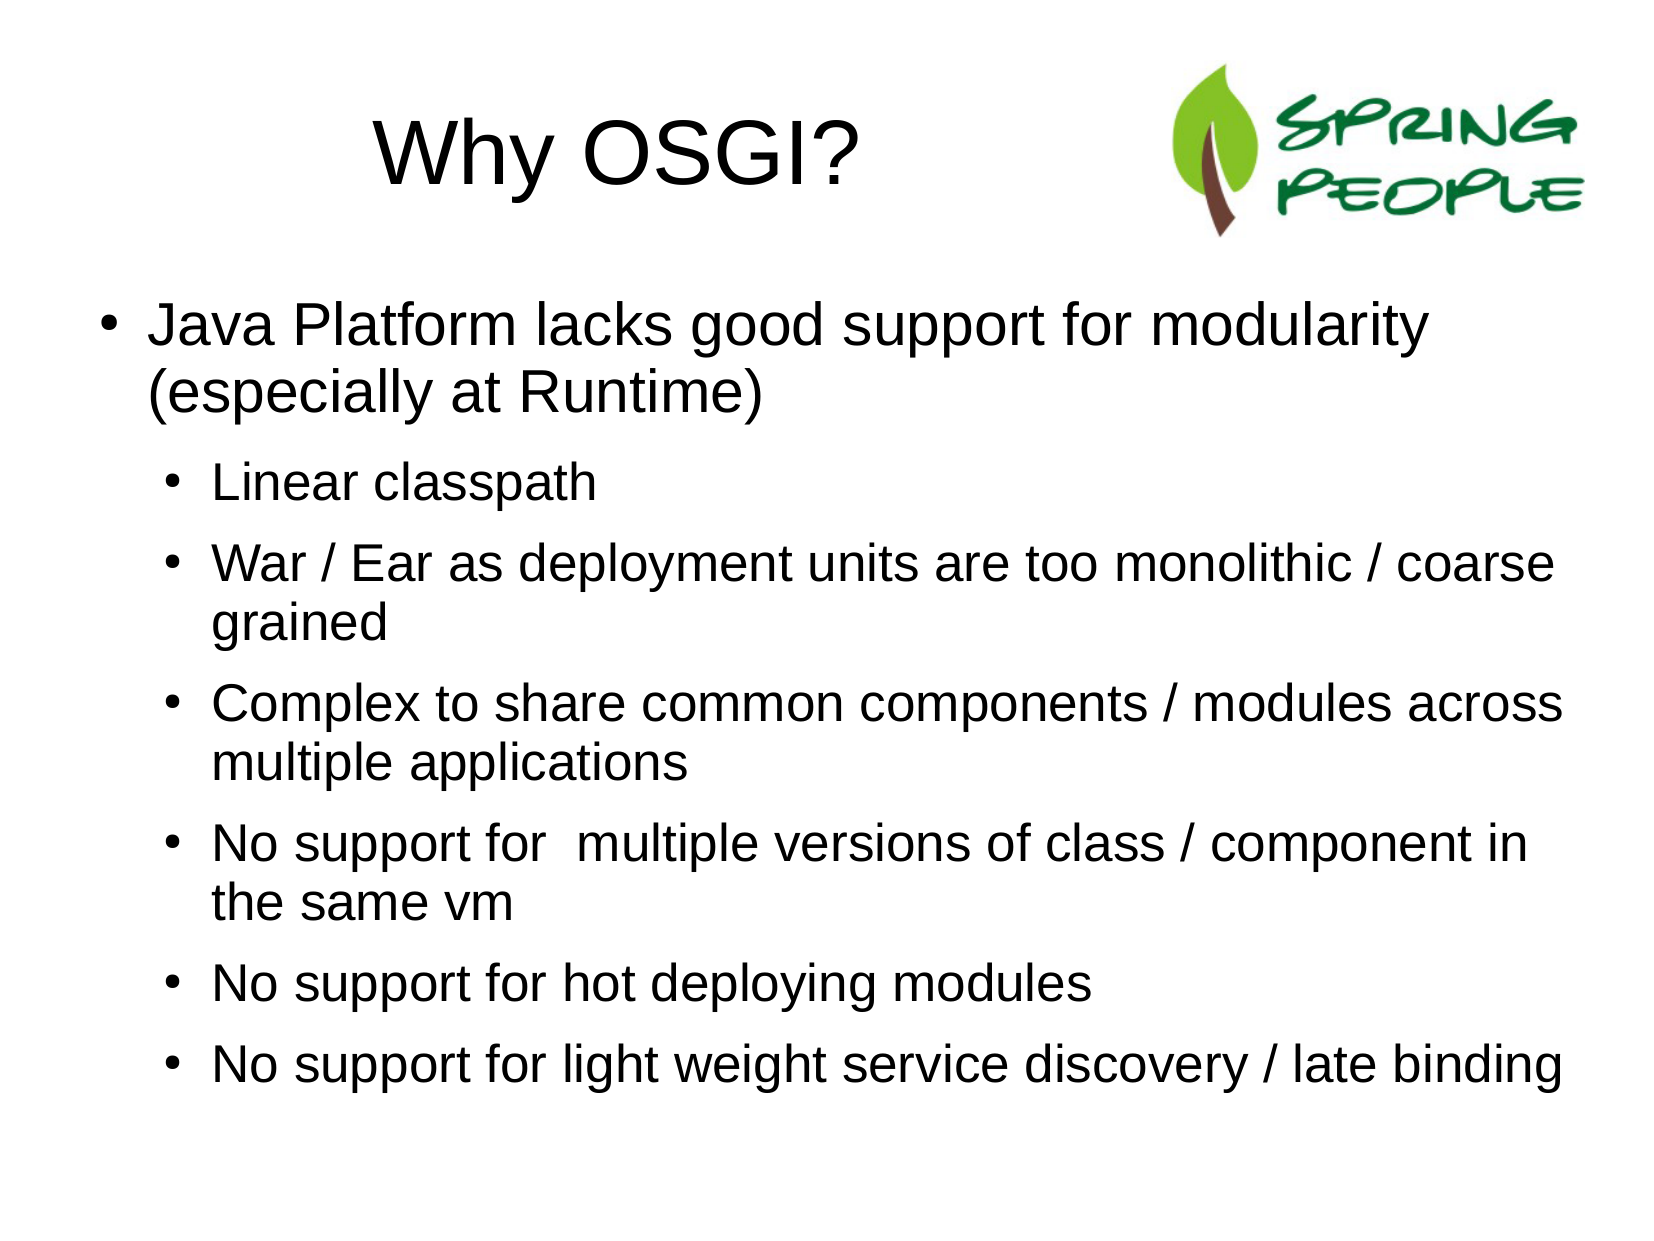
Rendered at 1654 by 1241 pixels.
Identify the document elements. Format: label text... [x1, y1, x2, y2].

list Java Platform lacks good support for modularity (especially at Runtime) Linear classpath War / Ear as deployment units are too monolithic / coarse grained Complex to share common components / modules across multiple applications No support for multiple versions of class / component in the same vm No support for hot deploying modules No support for light weight service discovery / late binding [82, 290, 1571, 1109]
picture [1171, 60, 1585, 238]
title Why OSGI? [82, 56, 1152, 250]
